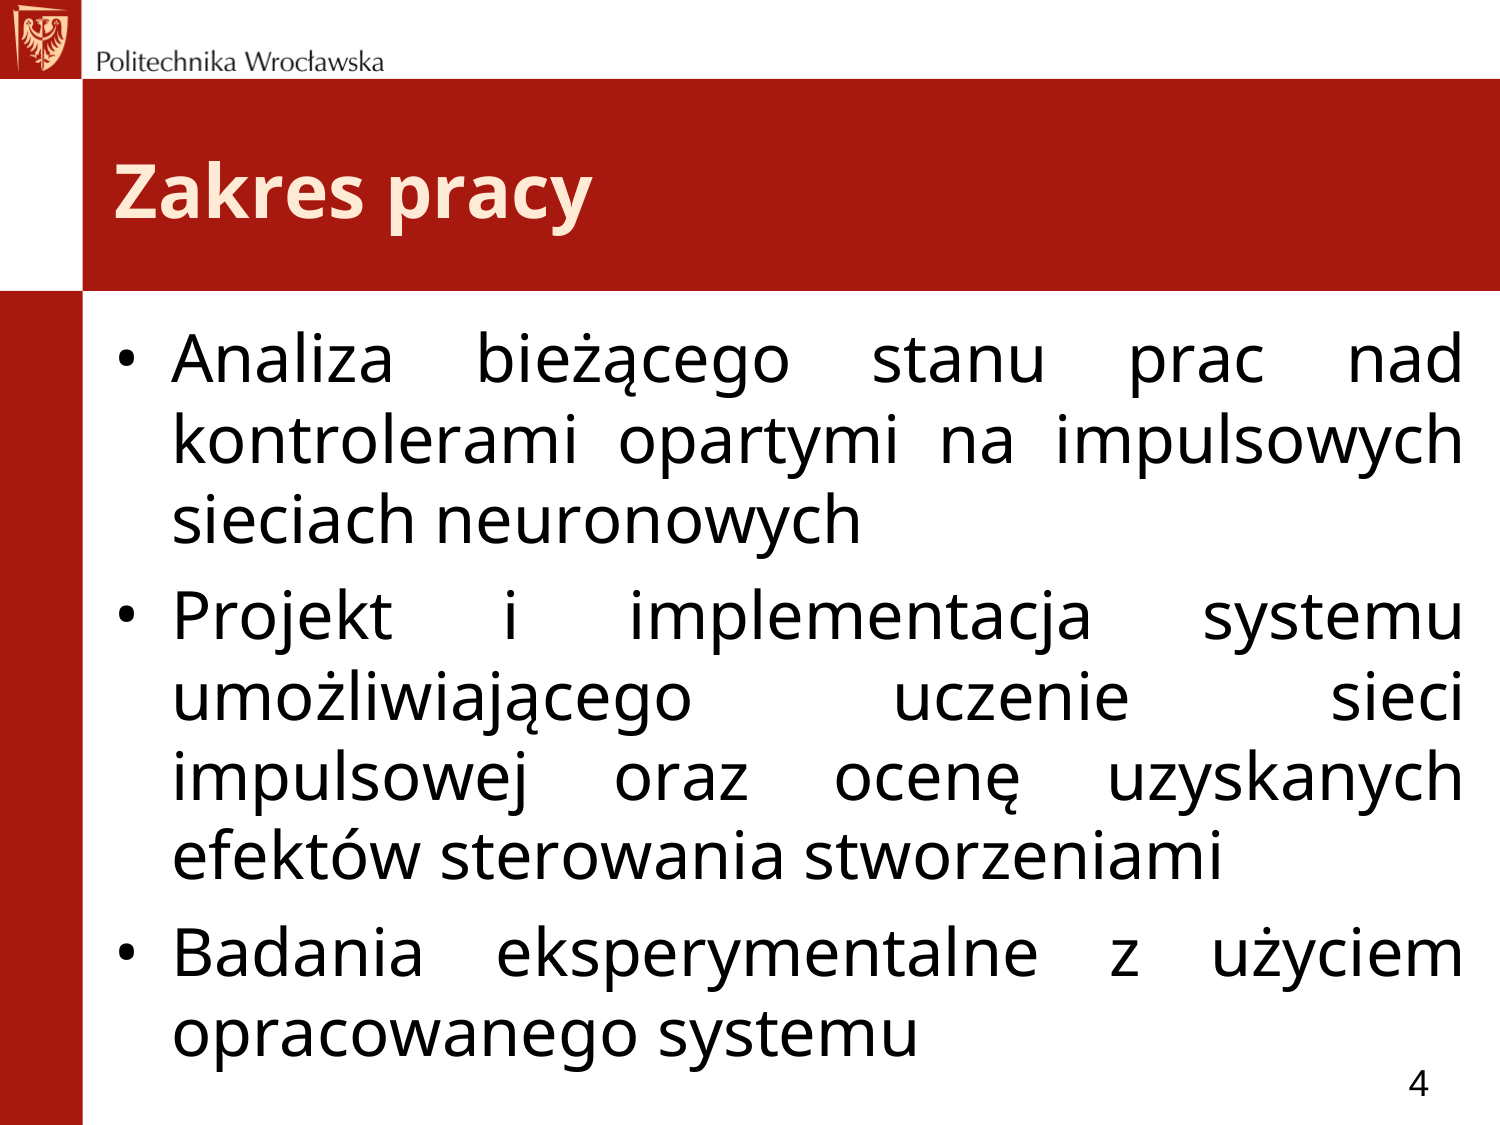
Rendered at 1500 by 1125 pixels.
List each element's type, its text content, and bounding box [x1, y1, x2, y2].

title Zakres pracy [100, 103, 1483, 274]
picture [0, 0, 384, 79]
list Analiza bieżącego stanu prac nad kontrolerami opartymi na impulsowych sieciach neuronowych Projekt i implementacja systemu umożliwiającego uczenie sieci impulsowej oraz ocenę uzyskanych efektów sterowania stworzeniami Badania eksperymentalne z użyciem opracowanego systemu [100, 308, 1483, 1125]
text_box <number> [1393, 1051, 1499, 1122]
